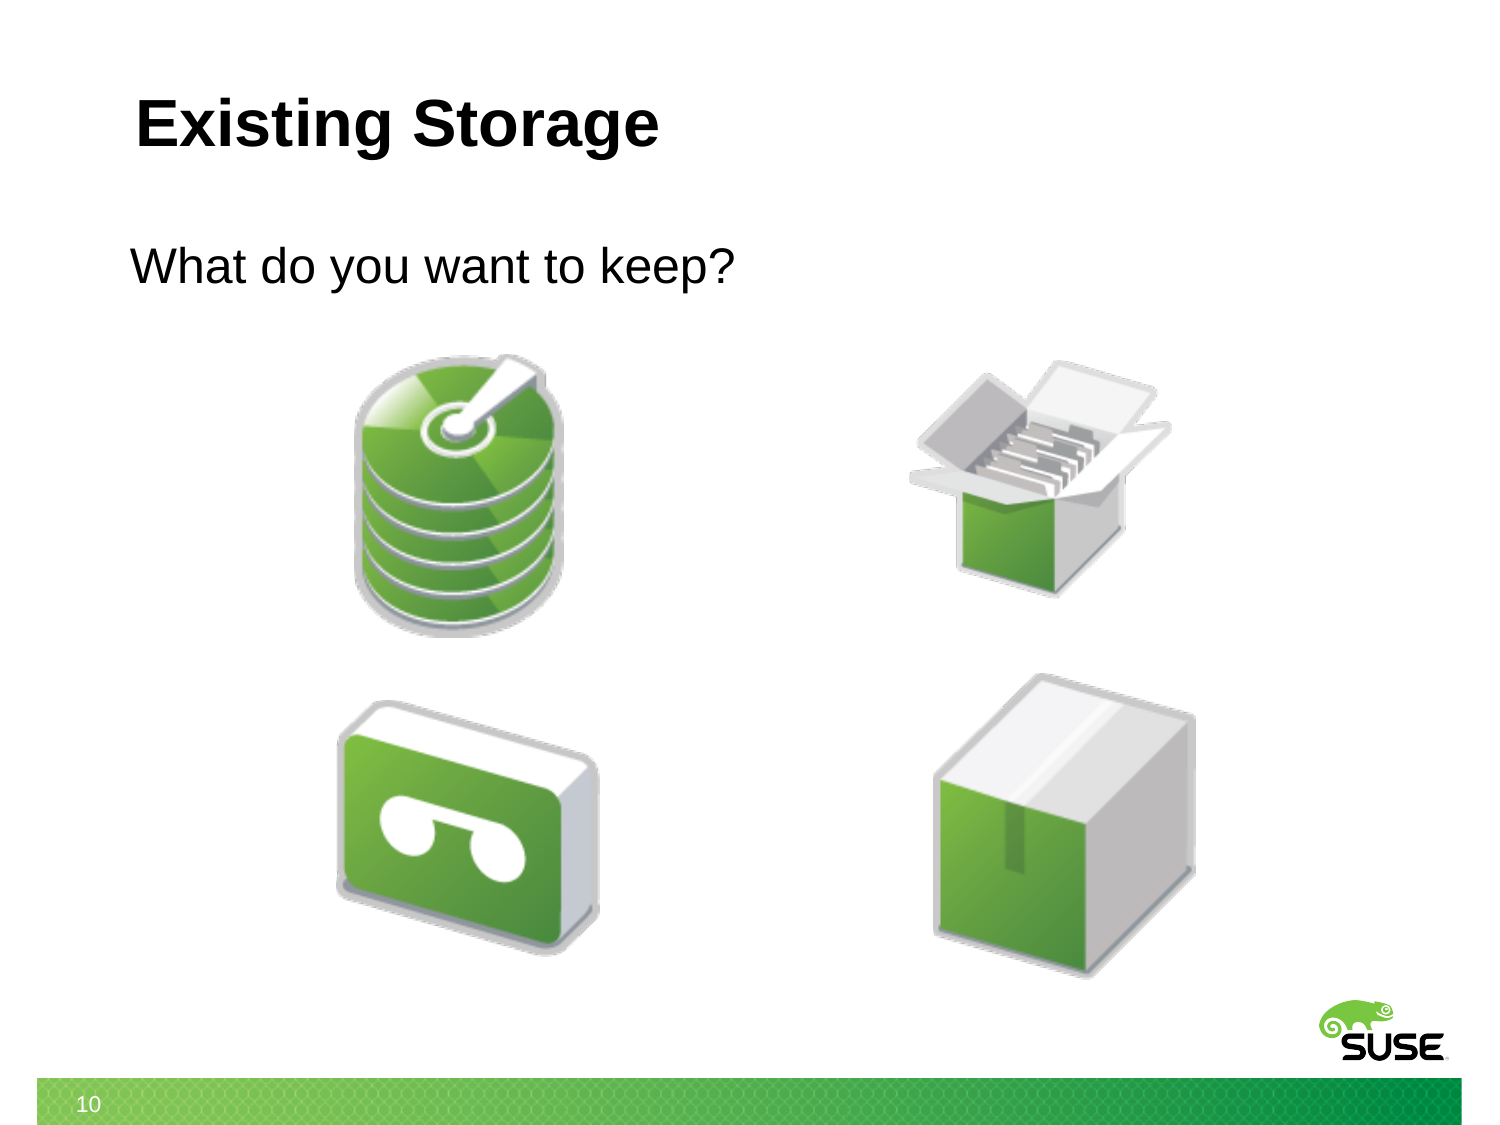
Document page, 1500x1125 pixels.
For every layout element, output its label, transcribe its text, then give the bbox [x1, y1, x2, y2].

list What do you want to keep? [129, 238, 1359, 892]
picture [336, 700, 600, 957]
picture [1319, 1000, 1449, 1061]
picture [354, 354, 564, 638]
picture [37, 1078, 1462, 1125]
picture [909, 360, 1172, 599]
title Existing Storage [135, 41, 1372, 204]
picture [933, 673, 1196, 980]
